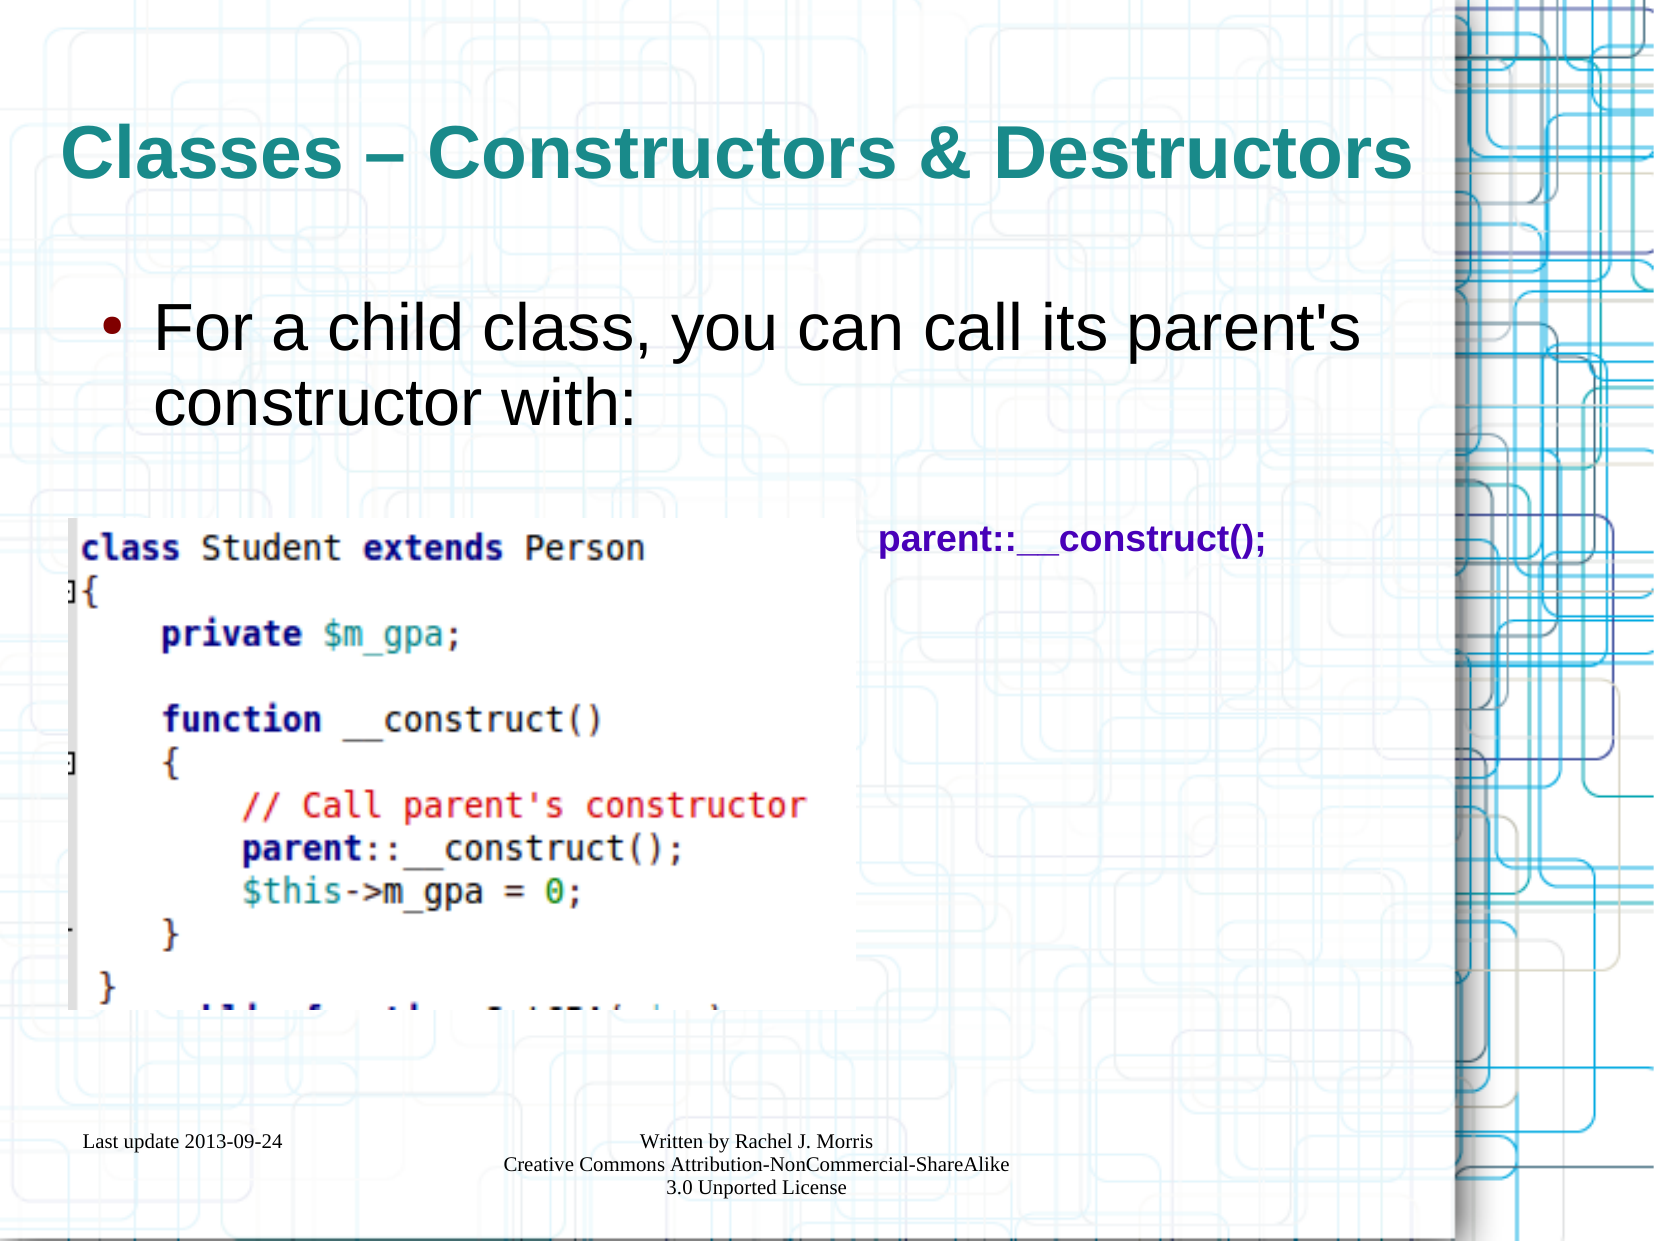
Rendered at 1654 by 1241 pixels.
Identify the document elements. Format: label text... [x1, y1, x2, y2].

list For a child class, you can call its parent's constructor with: [82, 290, 1418, 1010]
title Classes – Constructors & Destructors [59, 49, 1418, 257]
picture [0, 0, 1654, 1241]
text_box parent::__construct(); [765, 510, 1381, 567]
